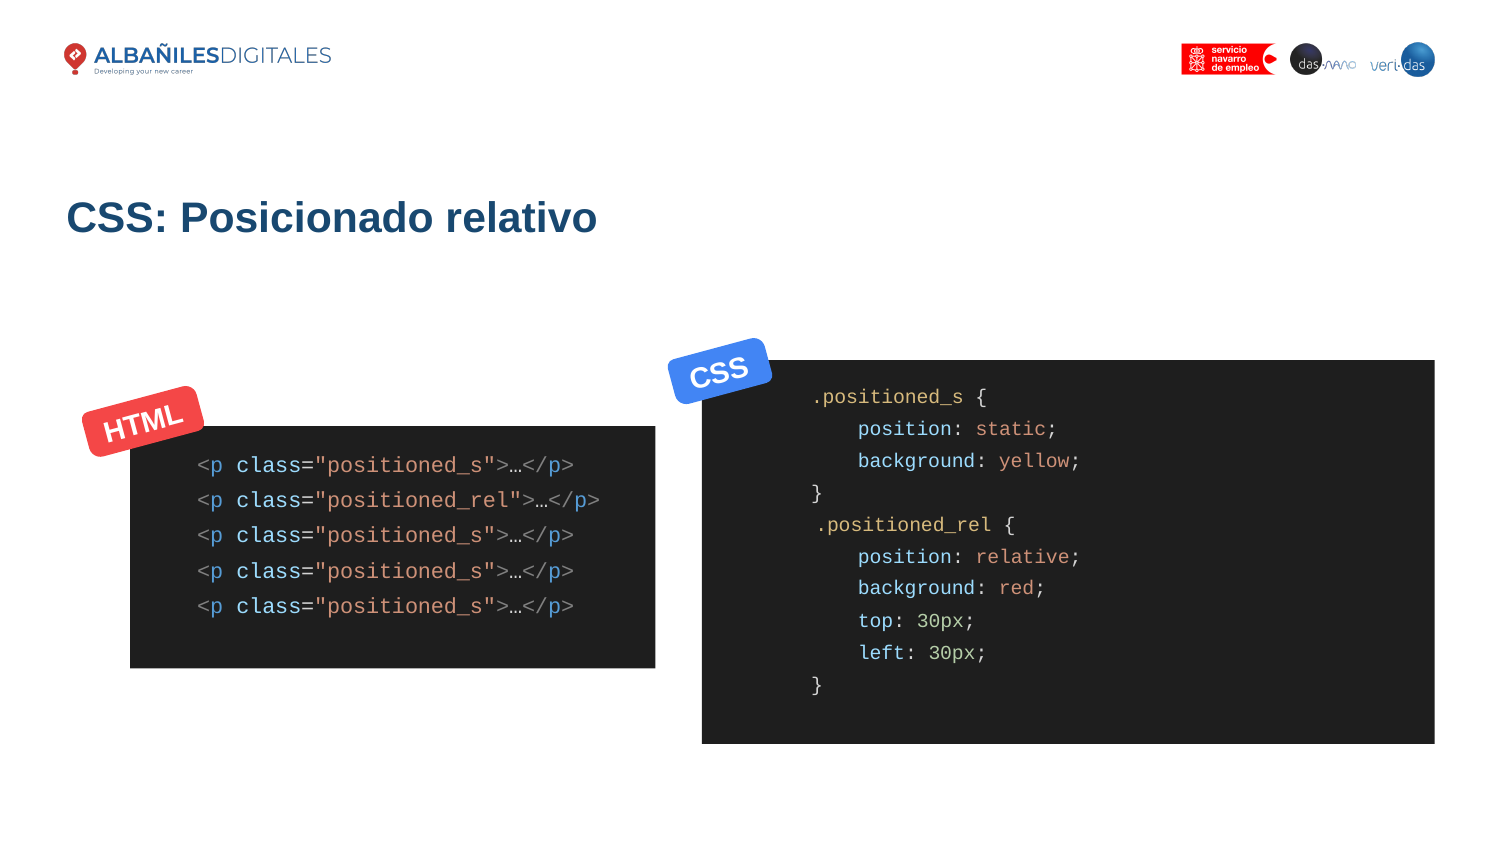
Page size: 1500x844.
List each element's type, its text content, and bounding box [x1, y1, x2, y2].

text_box CSS: Posicionado relativo [66, 179, 1219, 318]
text_box CSS [667, 338, 773, 405]
picture [64, 43, 332, 75]
picture [1290, 43, 1356, 75]
picture [1370, 42, 1435, 77]
text_box .positioned_s { position: static; background: yellow; } .positioned_rel { position: relative; background: red; top: 30px; left: 30px; } [701, 360, 1435, 744]
picture [1181, 43, 1277, 75]
text_box <p class="positioned_s">…</p> <p class="positioned_rel">…</p> <p class="positioned_s">…</p> <p class="positioned_s">…</p> <p class="positioned_s">…</p> [130, 426, 656, 669]
text_box HTML [82, 385, 204, 457]
